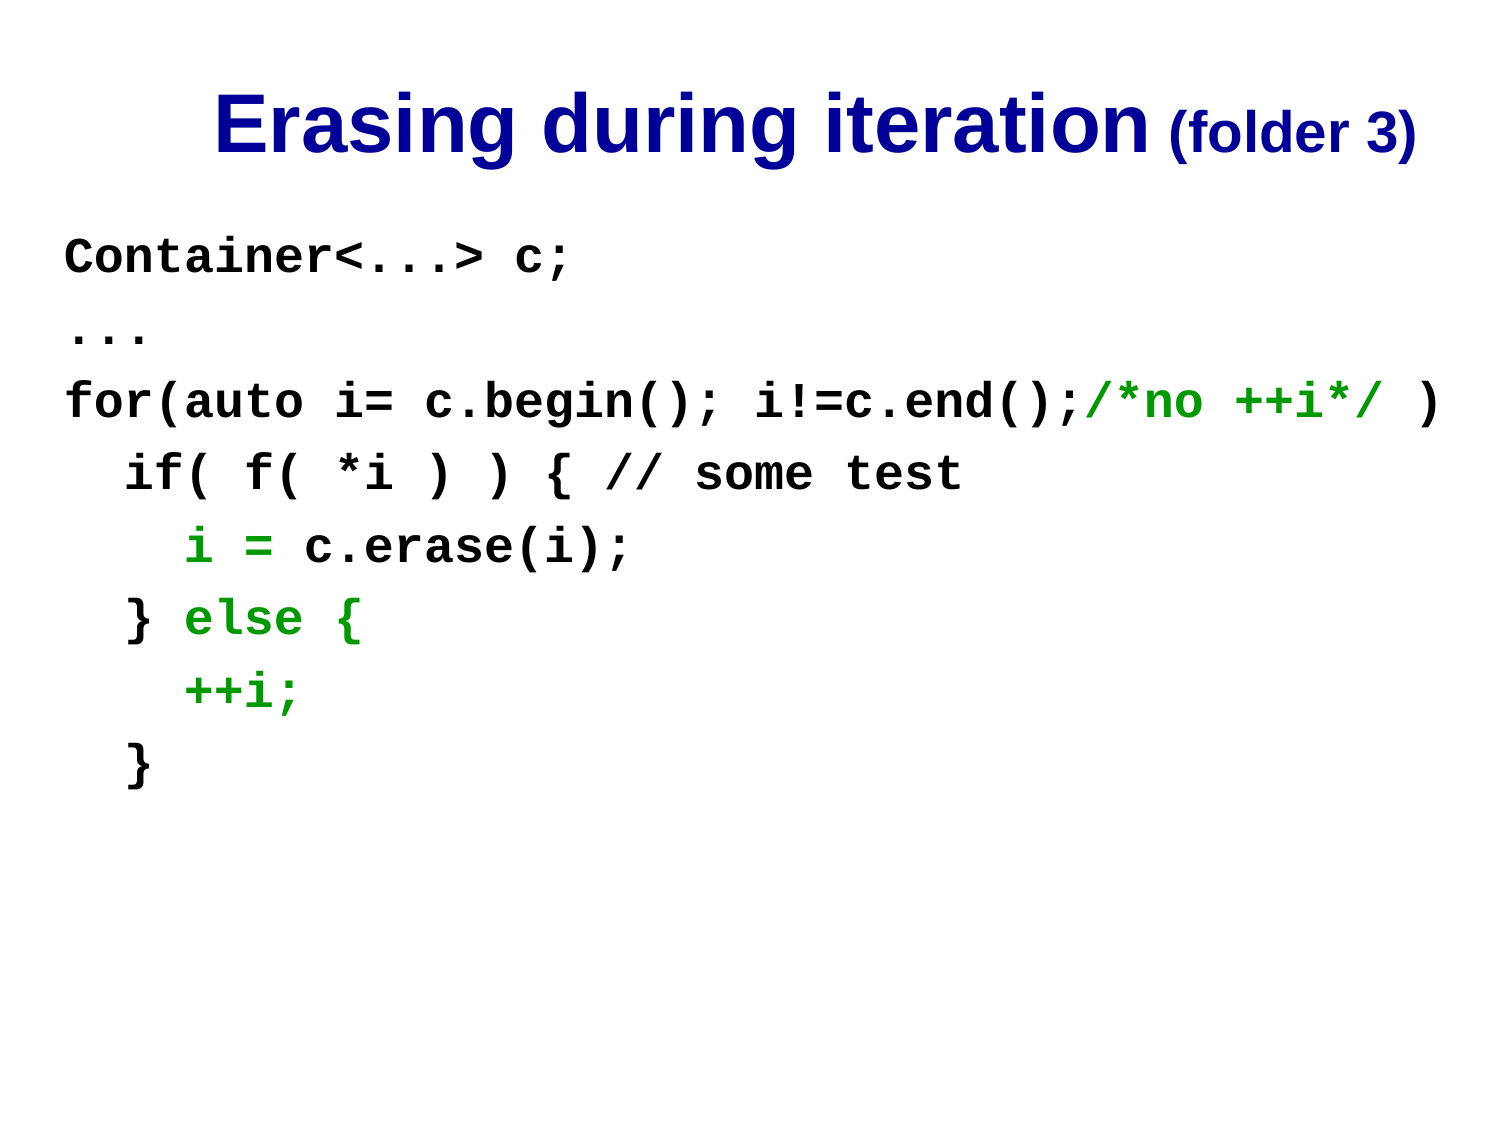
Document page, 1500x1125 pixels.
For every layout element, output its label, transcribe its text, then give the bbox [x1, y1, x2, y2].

title Erasing during iteration (folder 3) [198, 17, 1468, 215]
list Container<...> c; ... for(auto i= c.begin(); i!=c.end();/*no ++i*/ ) if( f( *i ) ) { // some test i = c.erase(i); } else { ++i; } [49, 215, 1468, 1125]
